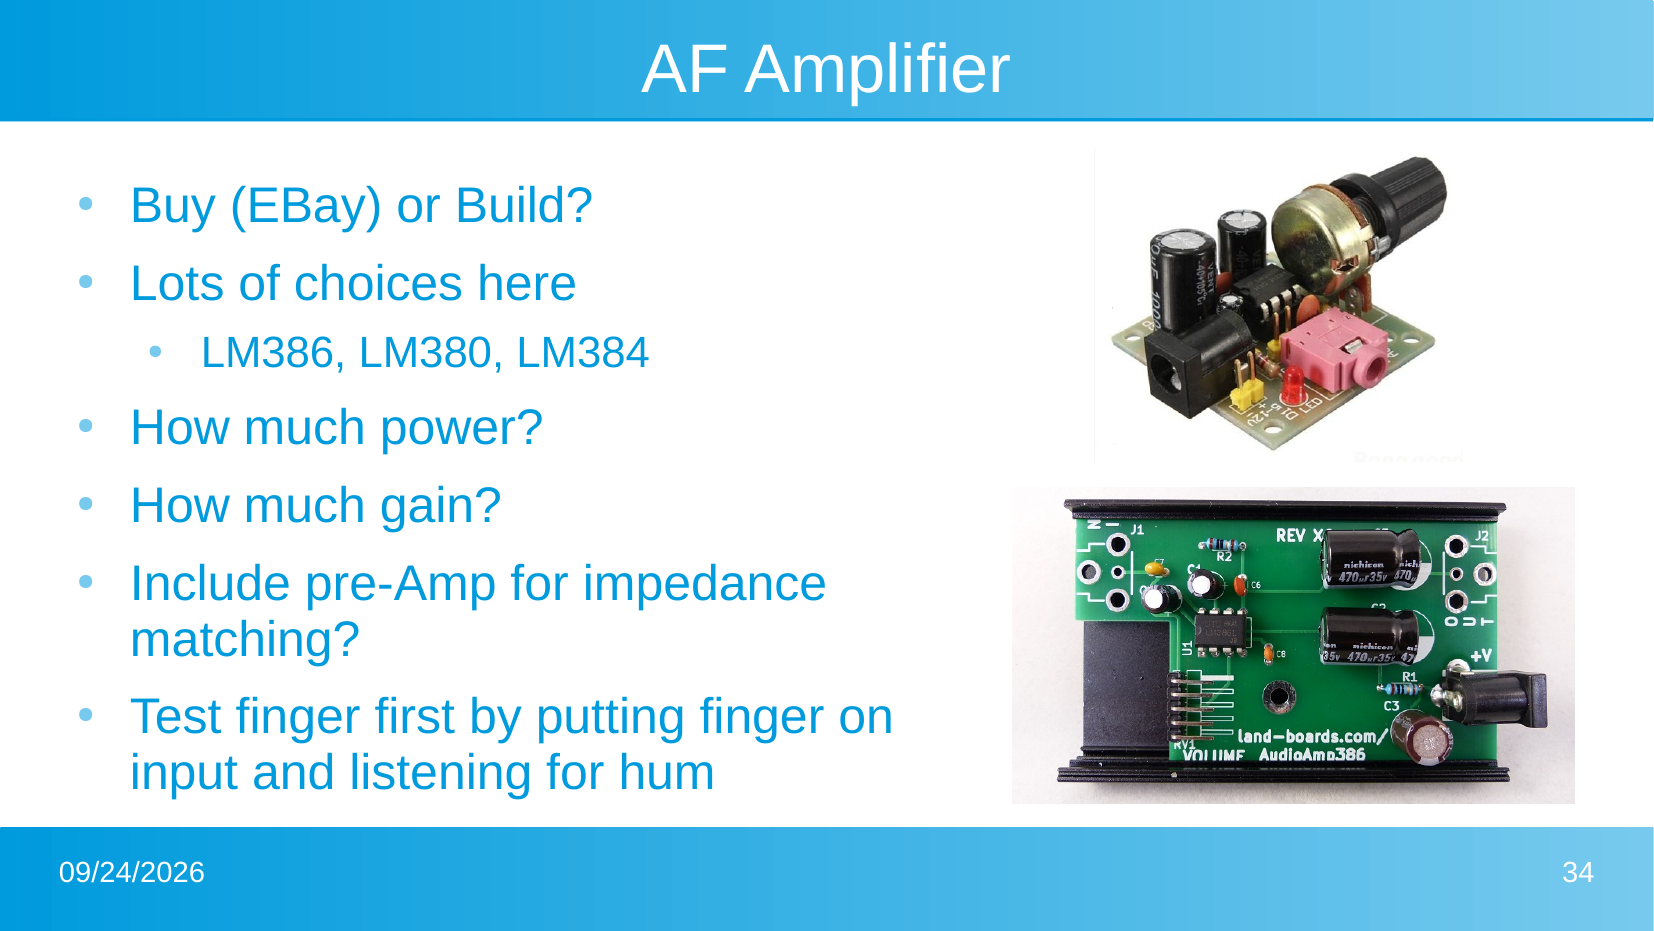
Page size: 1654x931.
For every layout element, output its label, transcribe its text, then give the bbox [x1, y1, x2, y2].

picture [1012, 487, 1575, 804]
title AF Amplifier [59, 29, 1595, 108]
picture [1094, 149, 1463, 462]
list Buy (EBay) or Build? Lots of choices here LM386, LM380, LM384 How much power? How much gain? Include pre-Amp for impedance matching? Test finger first by putting finger on input and listening for hum [59, 177, 976, 768]
